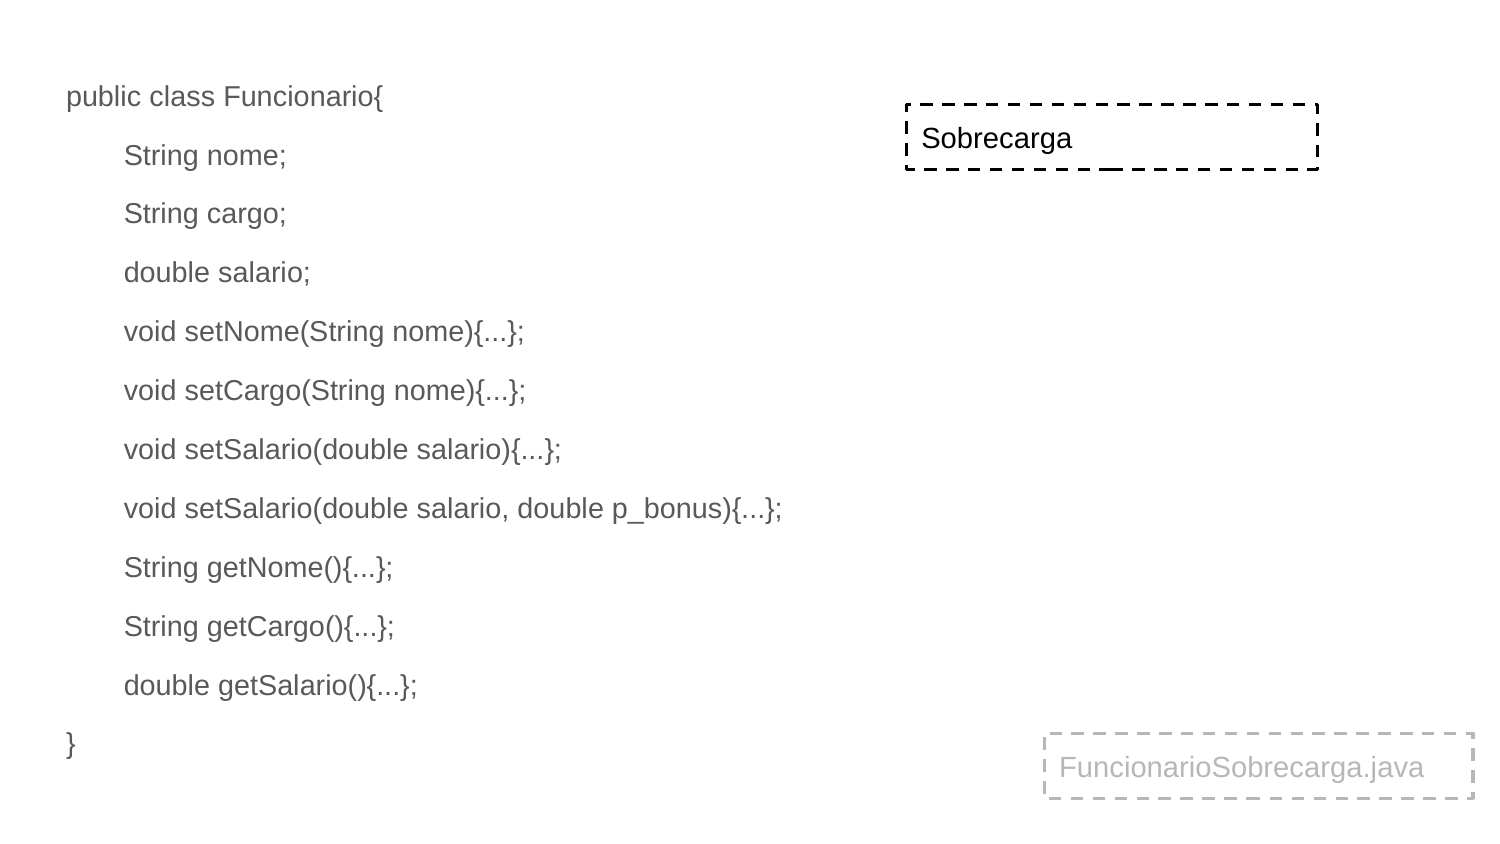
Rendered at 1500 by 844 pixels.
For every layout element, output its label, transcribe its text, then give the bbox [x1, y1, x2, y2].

text_box Sobrecarga [906, 104, 1318, 170]
list public class Funcionario{ String nome; String cargo; double salario; void setNome(String nome){...}; void setCargo(String nome){...}; void setSalario(double salario){...}; void setSalario(double salario, double p_bonus){...}; String getNome(){...}; String getCargo(){...}; double getSalario(){...}; } [51, 57, 1449, 785]
text_box FuncionarioSobrecarga.java [1044, 733, 1474, 799]
